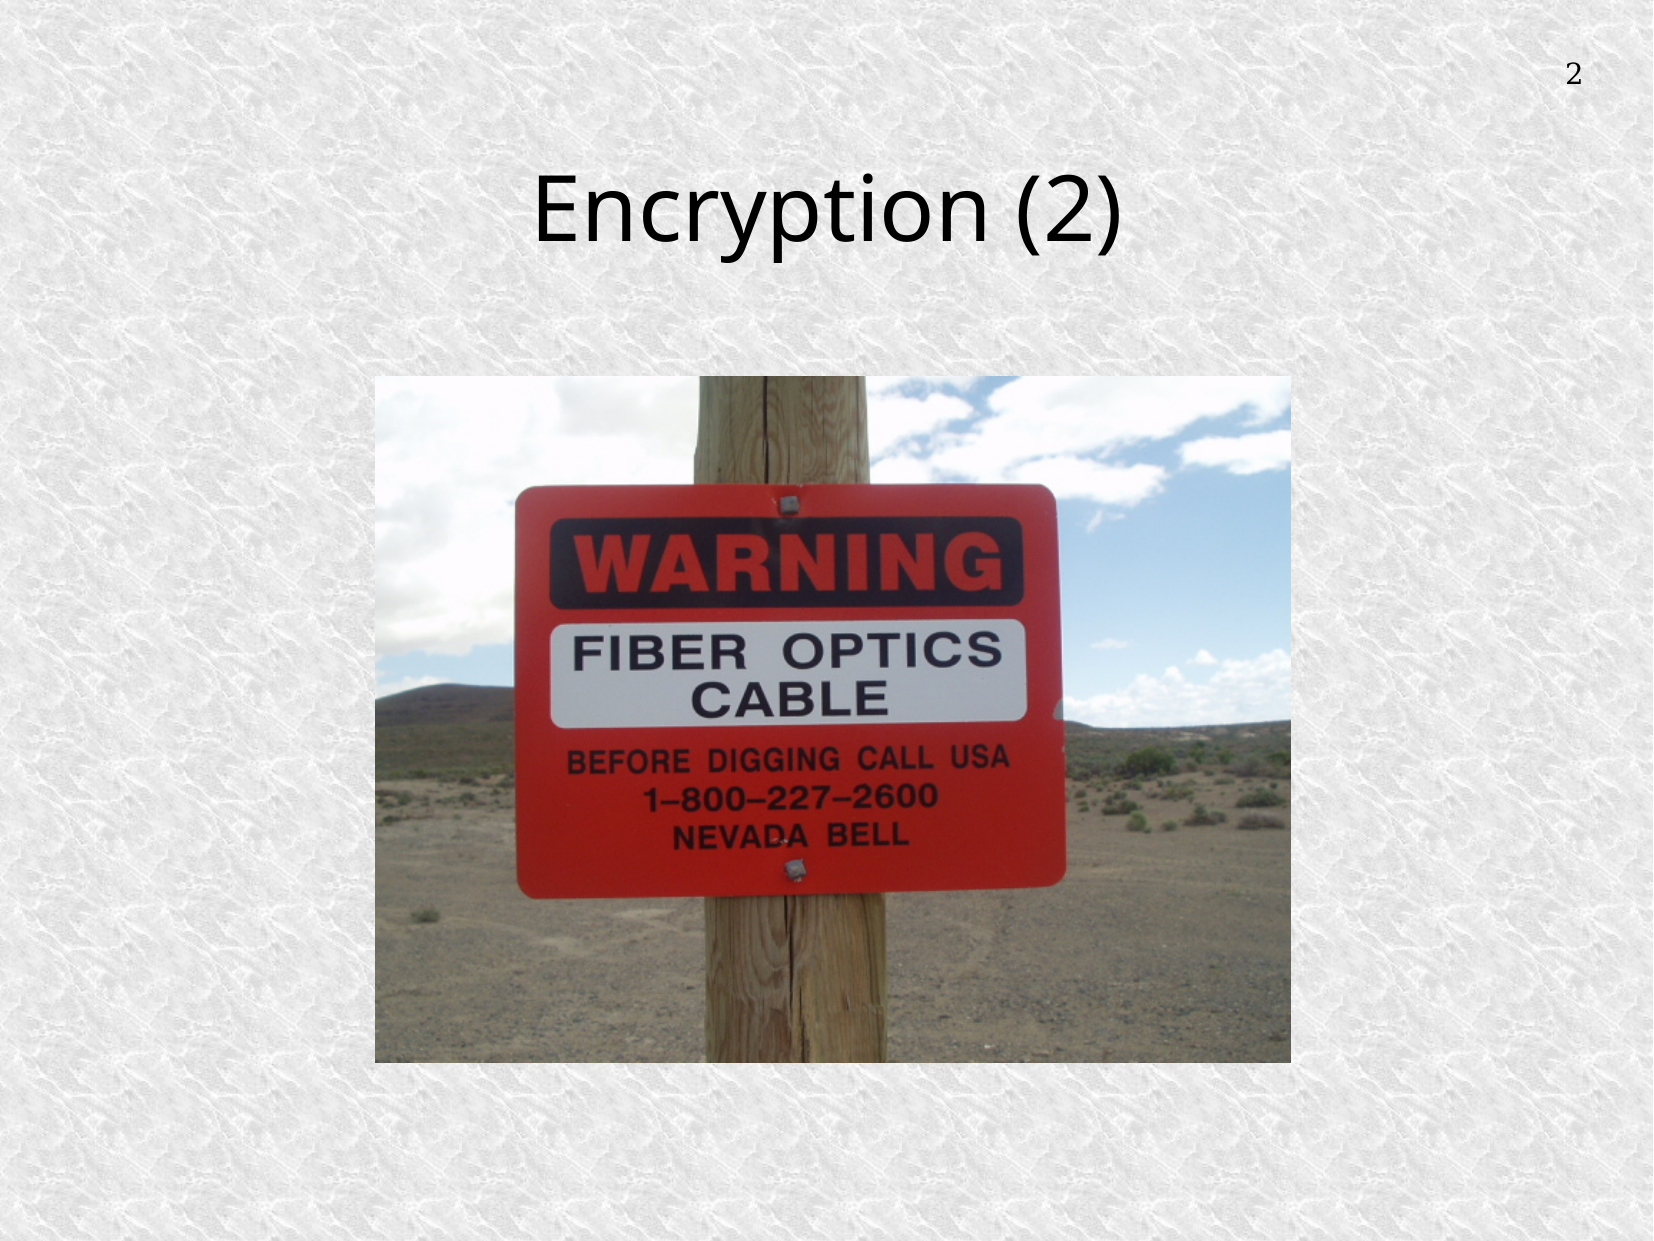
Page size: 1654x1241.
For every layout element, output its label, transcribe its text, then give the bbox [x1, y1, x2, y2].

title Encryption (2) [121, 102, 1533, 311]
picture [0, 0, 1654, 1241]
